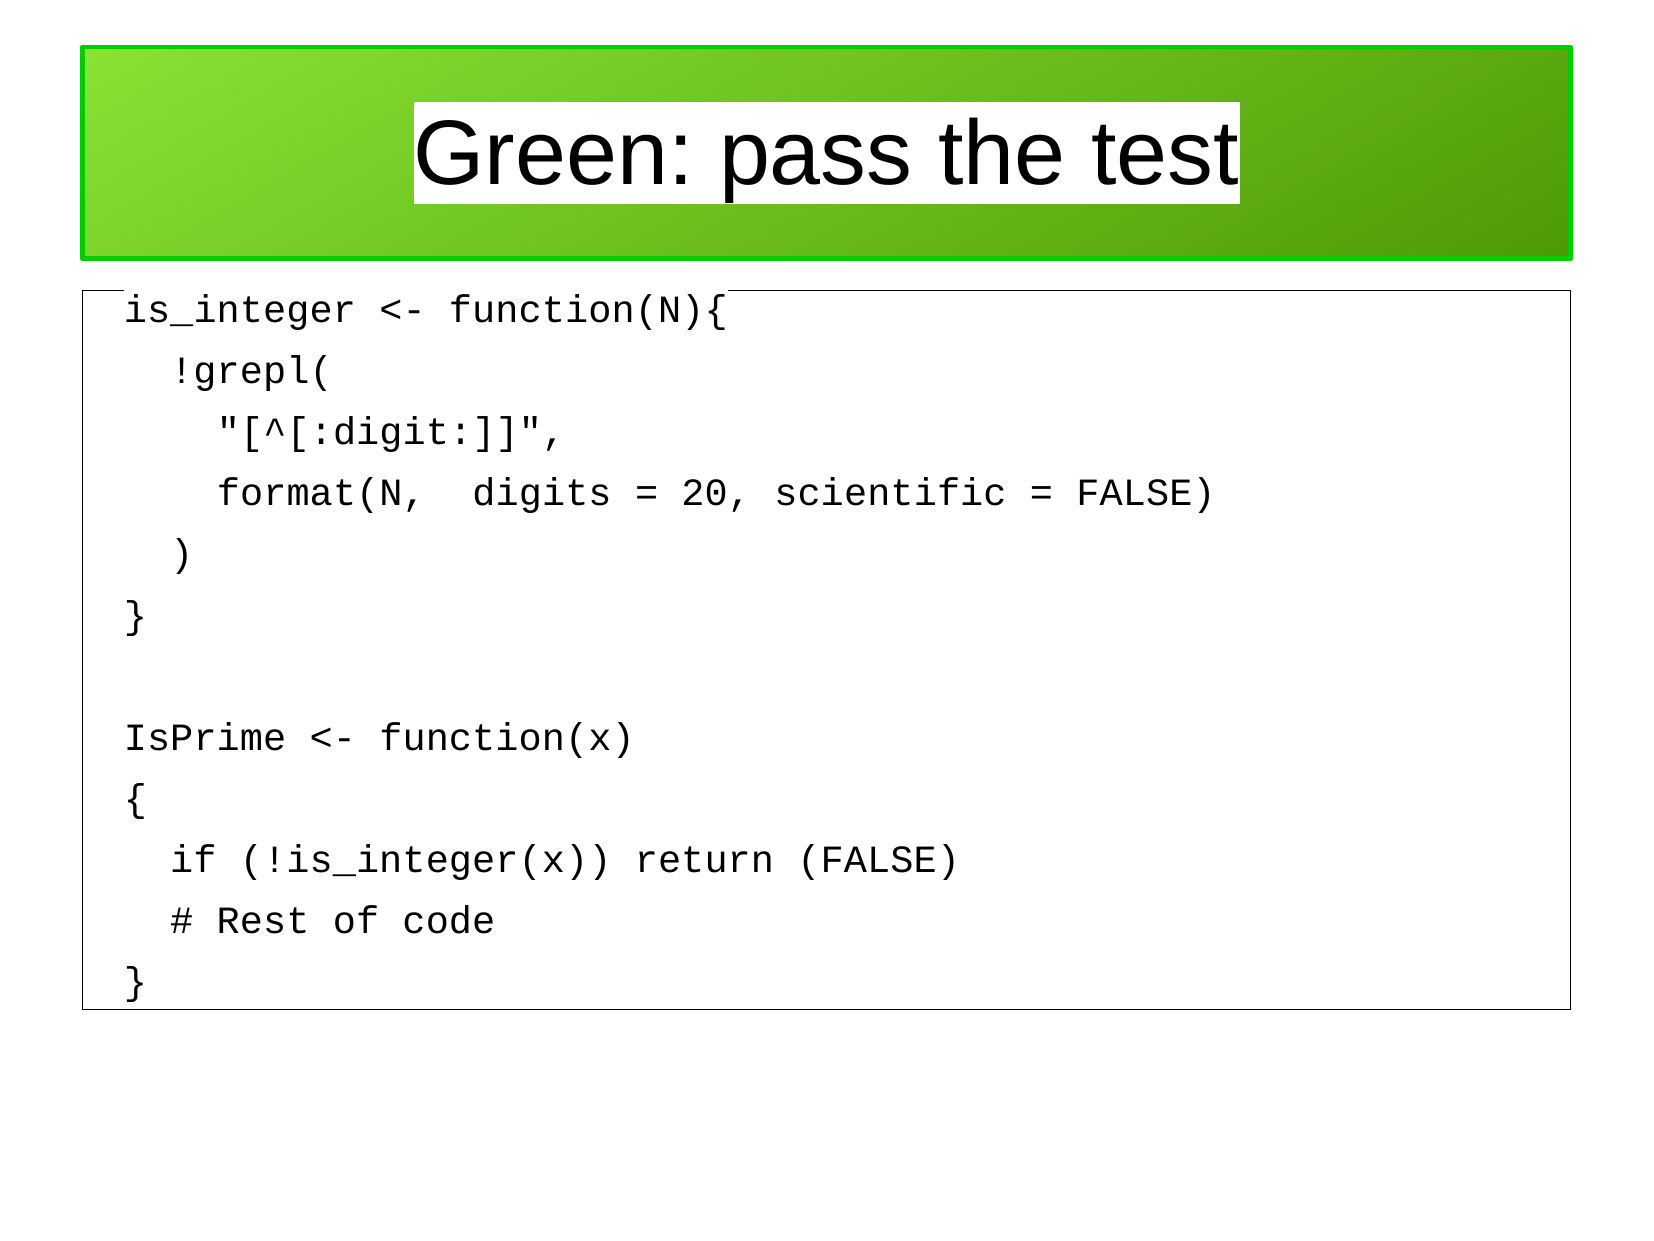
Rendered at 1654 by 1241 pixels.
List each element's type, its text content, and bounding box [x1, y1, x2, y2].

list is_integer <- function(N){ !grepl( "[^[:digit:]]", format(N, digits = 20, scientific = FALSE) ) } IsPrime <- function(x) { if (!is_integer(x)) return (FALSE) # Rest of code } [82, 290, 1571, 1010]
title Green: pass the test [82, 47, 1571, 259]
